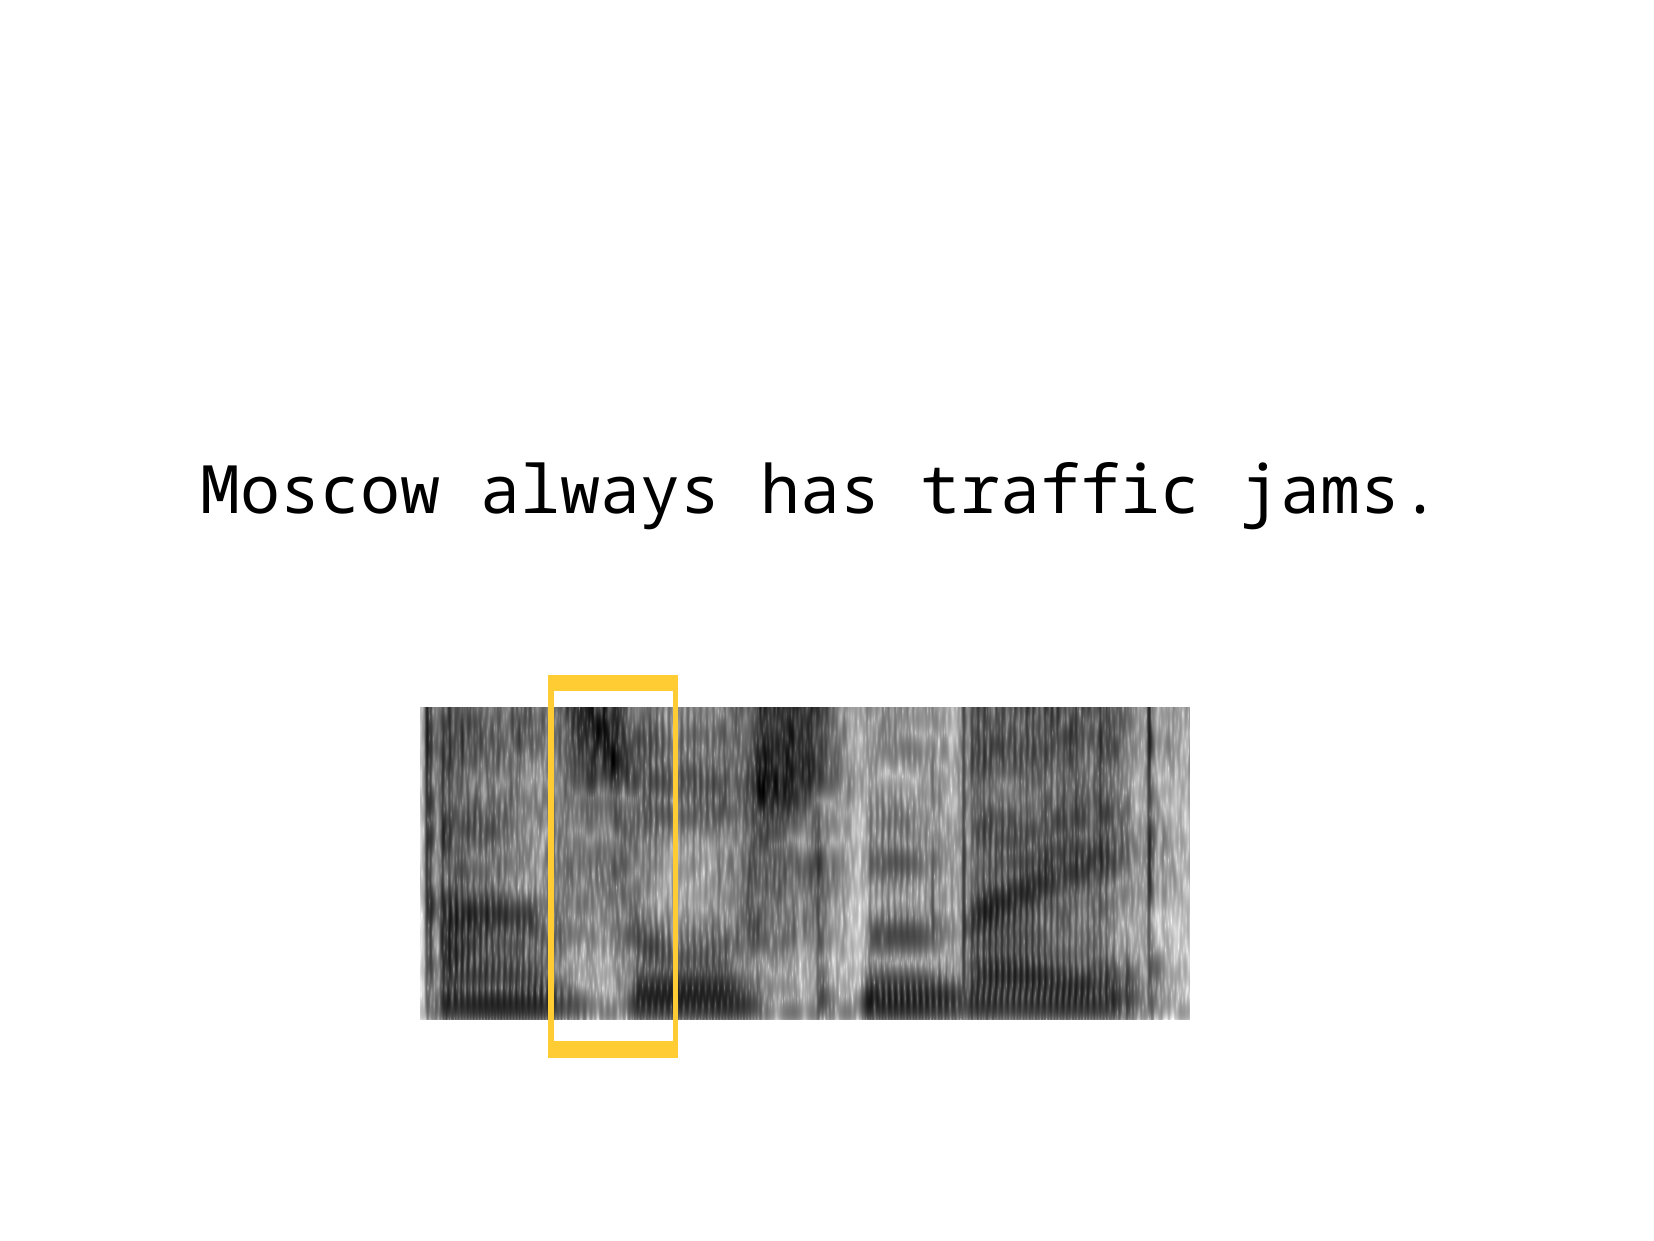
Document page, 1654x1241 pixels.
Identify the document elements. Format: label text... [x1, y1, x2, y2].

picture [420, 675, 1190, 1059]
text_box Moscow always has traffic jams. [185, 434, 1471, 526]
